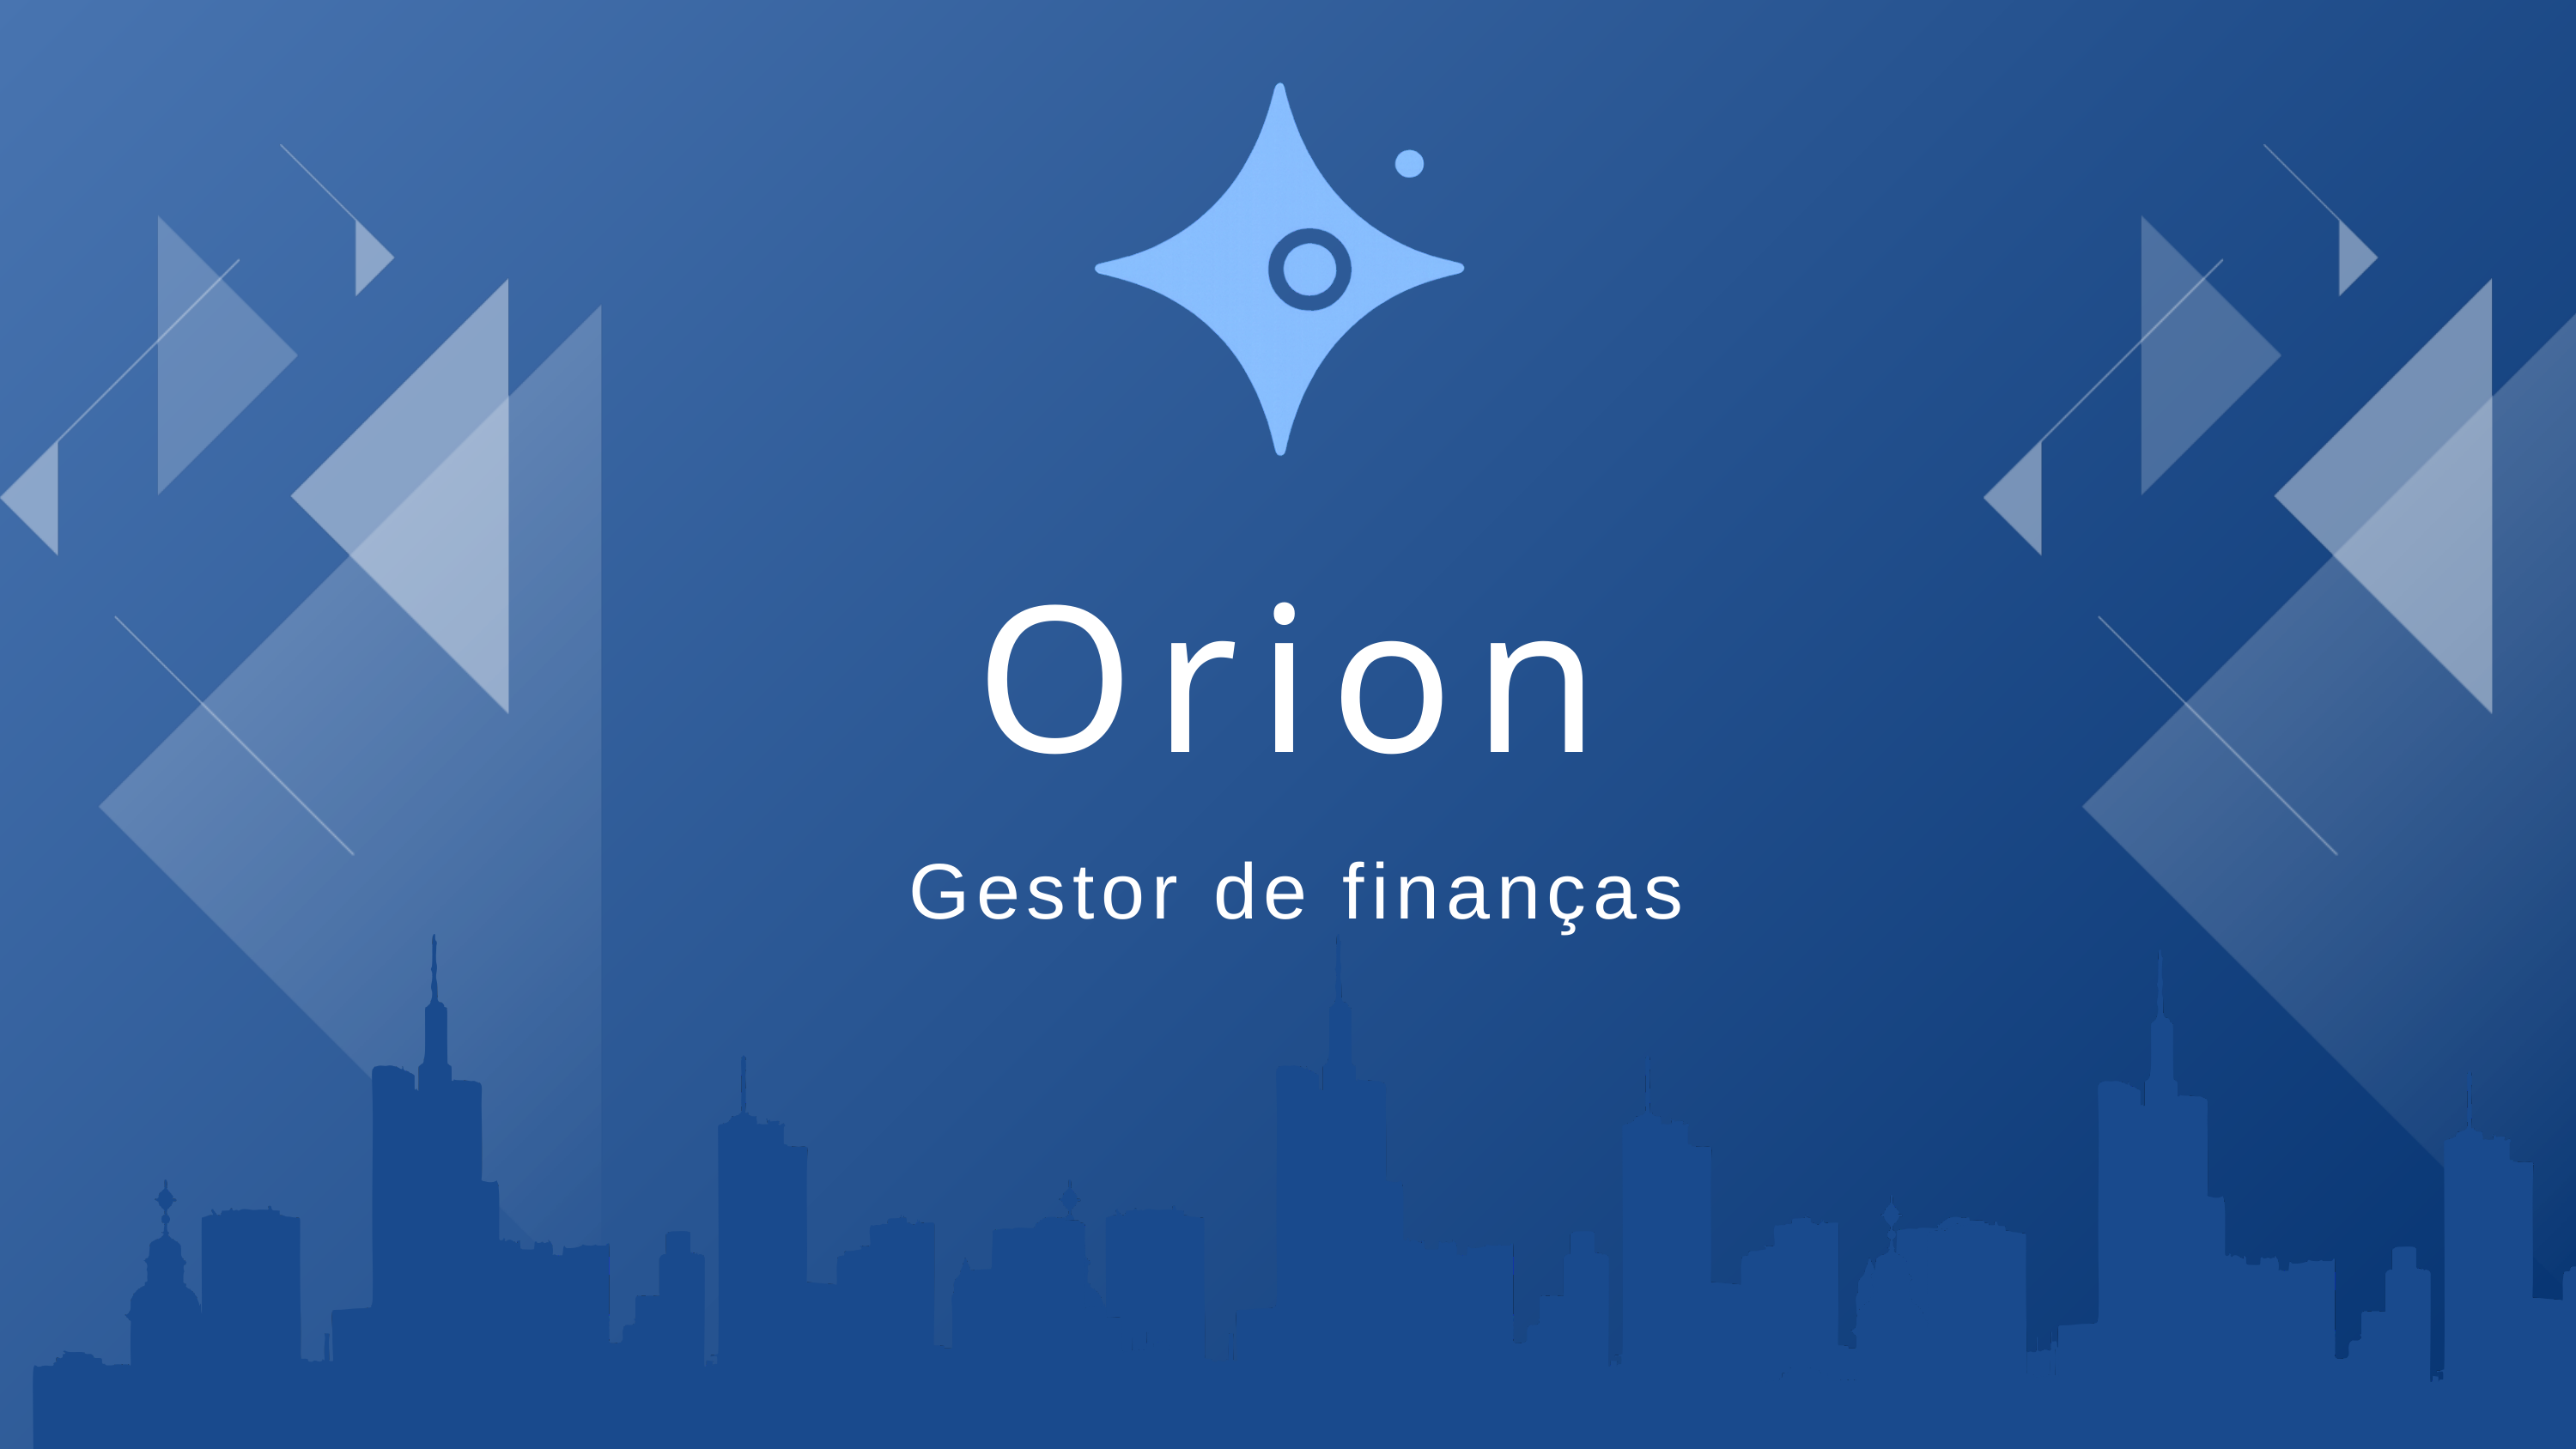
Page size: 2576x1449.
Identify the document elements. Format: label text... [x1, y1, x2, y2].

text_box [0, 144, 2576, 1449]
text_box Gestor de finanças [716, 849, 1876, 935]
text_box Orion [331, 577, 2245, 793]
picture [1090, 76, 1469, 463]
